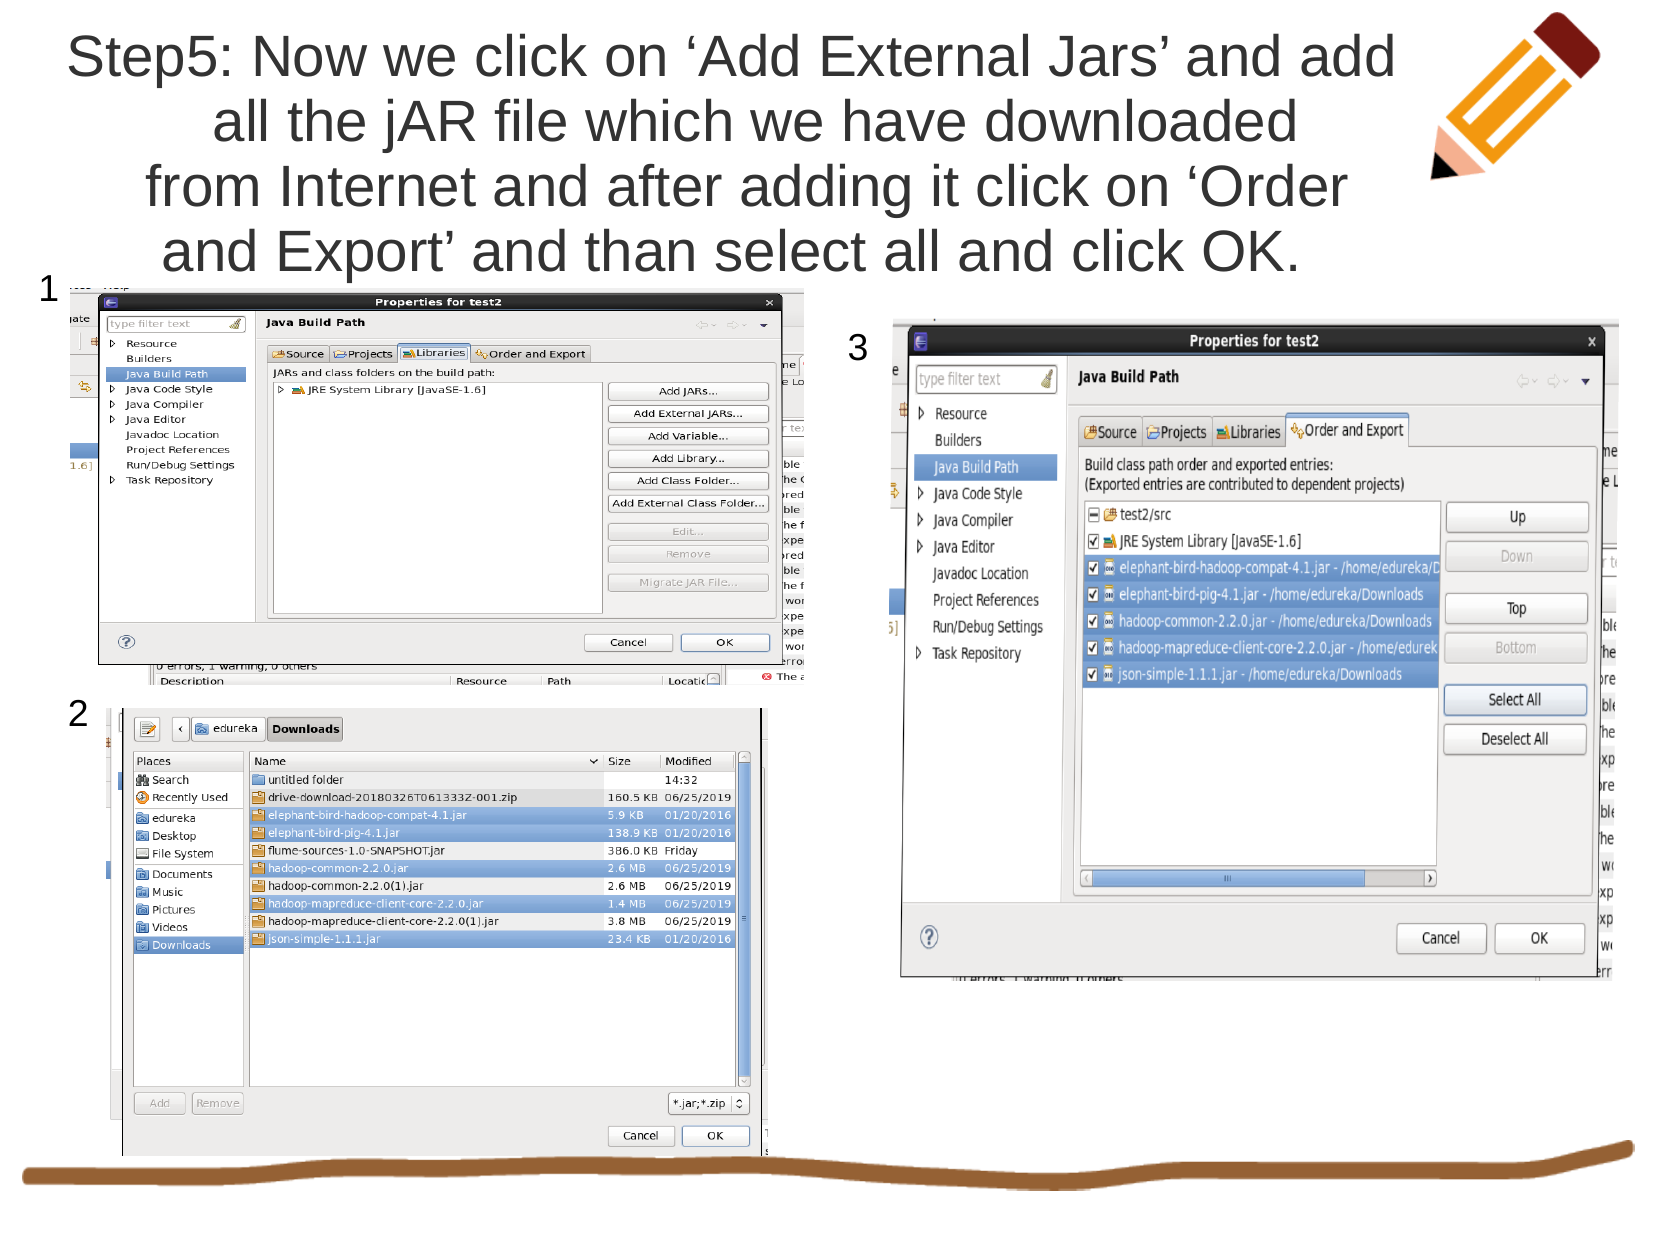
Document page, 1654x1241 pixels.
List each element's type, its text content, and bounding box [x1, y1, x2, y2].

picture [1430, 12, 1601, 181]
title Step5: Now we click on ‘Add External Jars’ and add all the jAR file which we have downloaded from Internet and after adding it click on ‘Order and Export’ and than select all and click OK. [59, 23, 1406, 284]
picture [70, 288, 804, 686]
picture [884, 318, 1619, 981]
picture [22, 708, 1635, 1191]
text_box 2 [59, 685, 83, 742]
text_box 3 [838, 318, 863, 376]
text_box 1 [23, 259, 60, 317]
